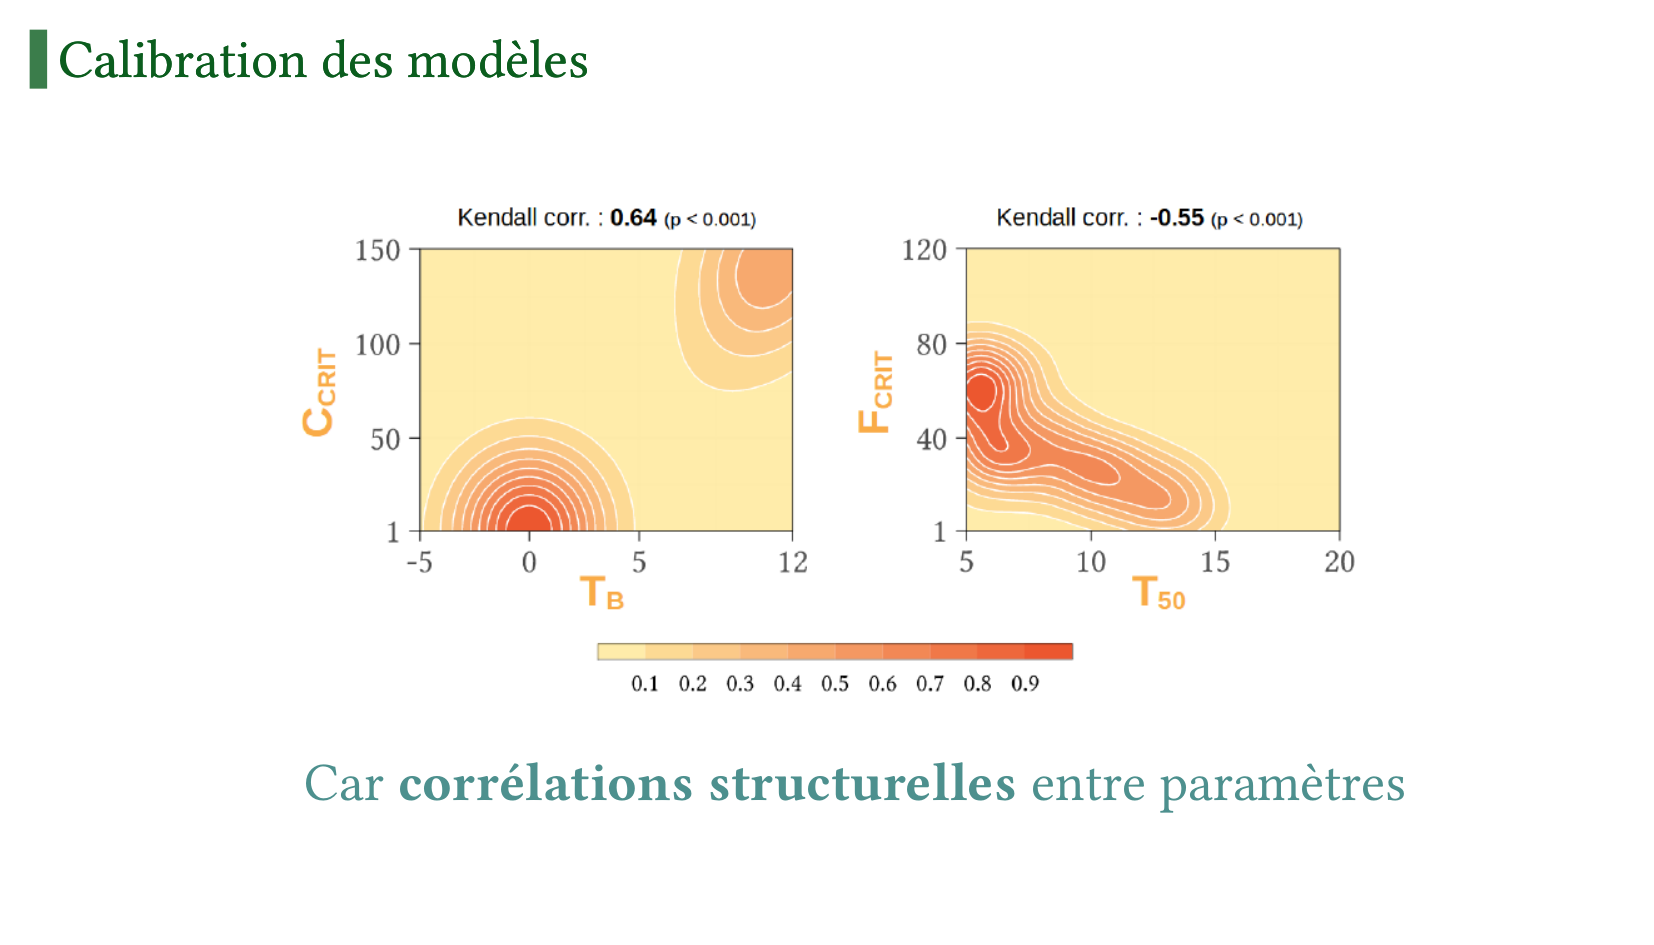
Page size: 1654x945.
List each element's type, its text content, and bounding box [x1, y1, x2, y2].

text_box Calibration des modèles [59, 29, 1571, 119]
text_box Car corrélations structurelles entre paramètres [295, 720, 1418, 845]
picture [284, 180, 1370, 712]
text_box [29, 29, 48, 89]
